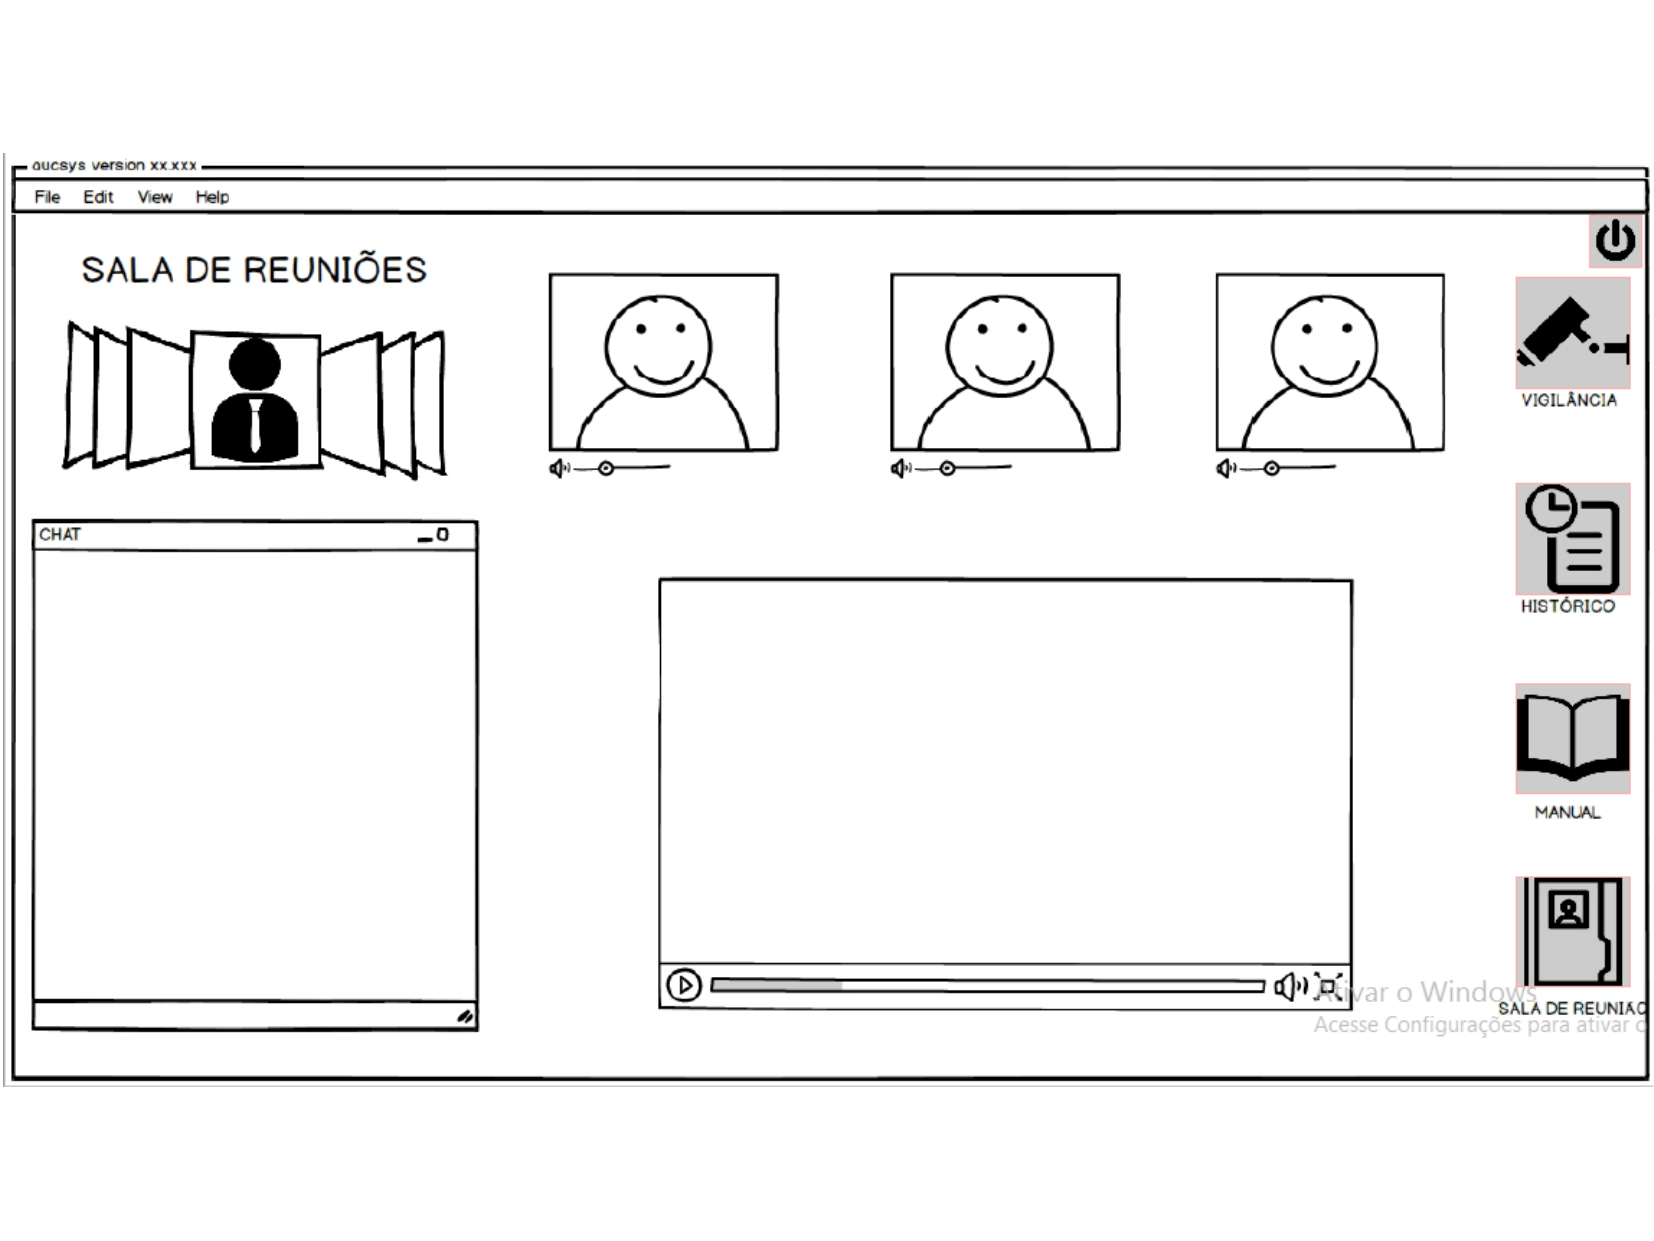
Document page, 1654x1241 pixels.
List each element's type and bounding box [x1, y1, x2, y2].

picture [3, 153, 1654, 1087]
